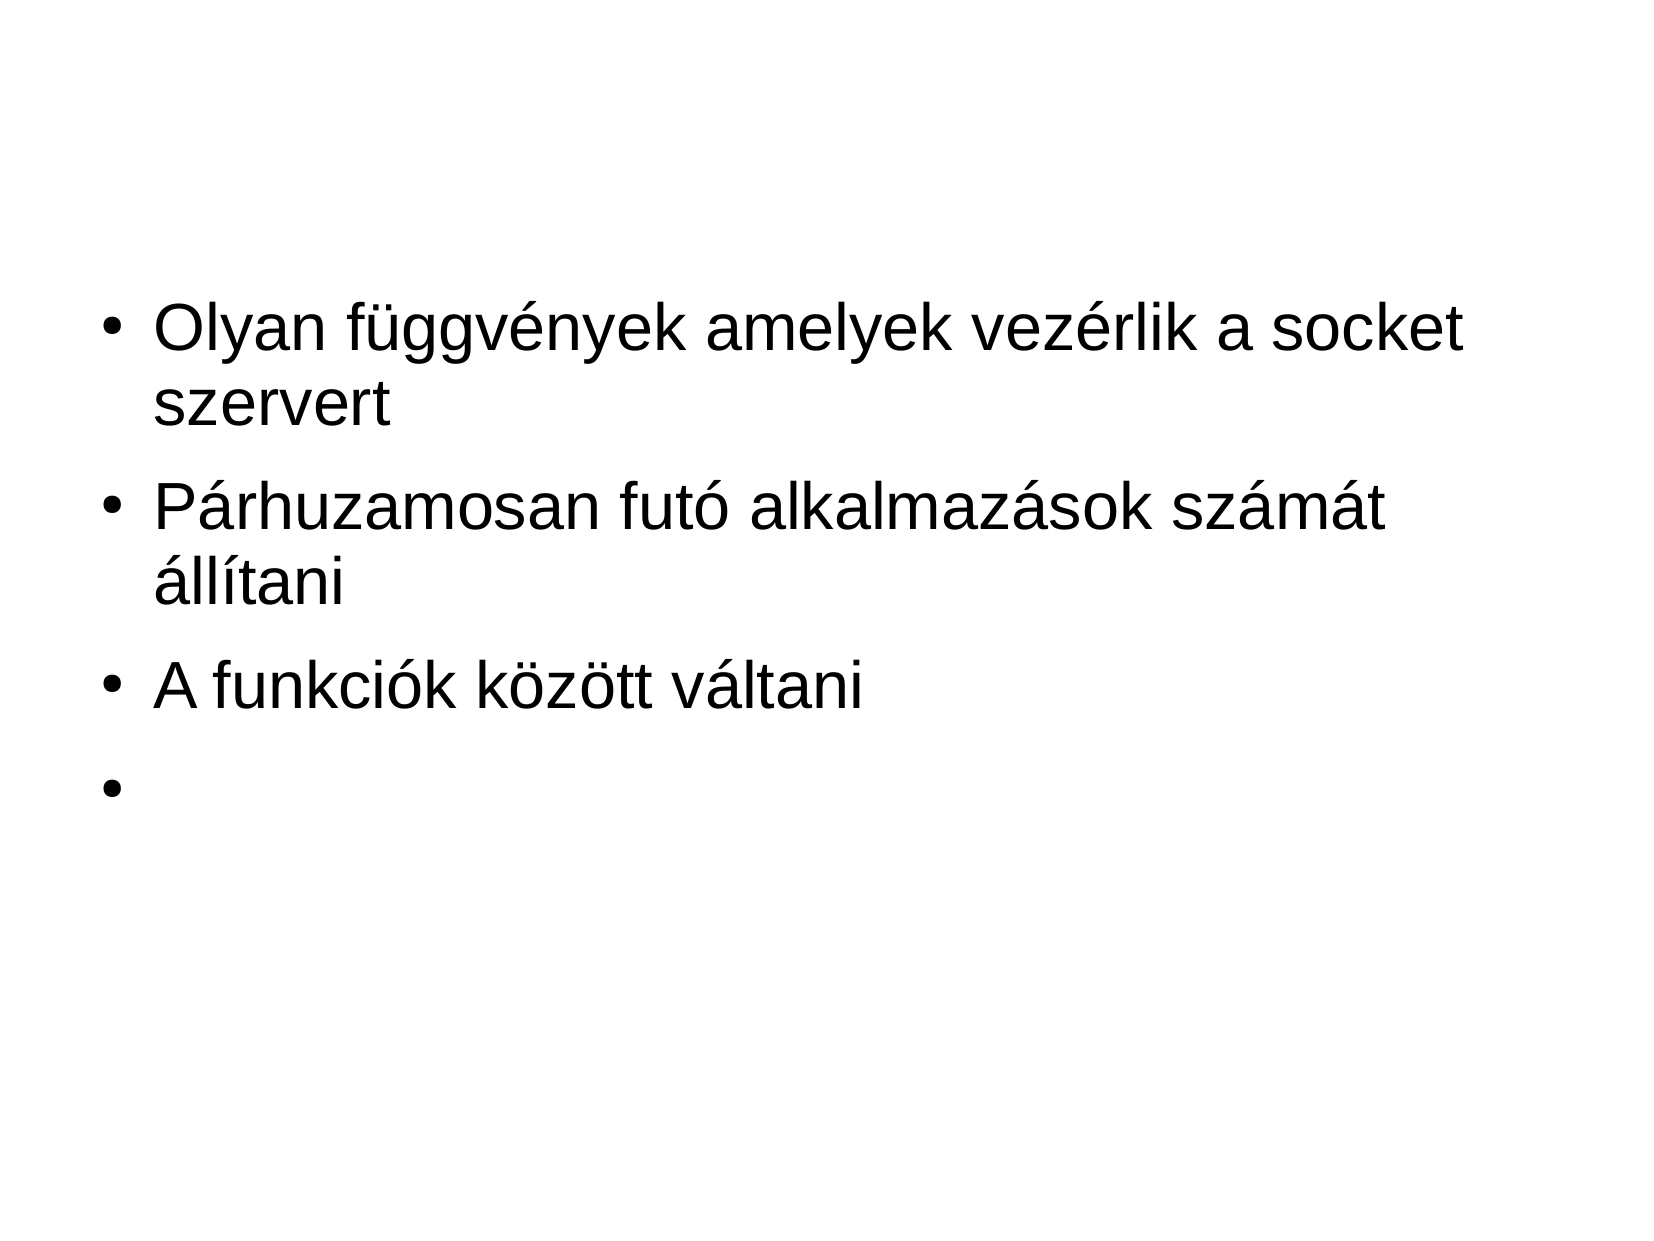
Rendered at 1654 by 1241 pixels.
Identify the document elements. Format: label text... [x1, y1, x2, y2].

list Olyan függvények amelyek vezérlik a socket szervert Párhuzamosan futó alkalmazások számát állítani A funkciók között váltani [82, 290, 1571, 1010]
